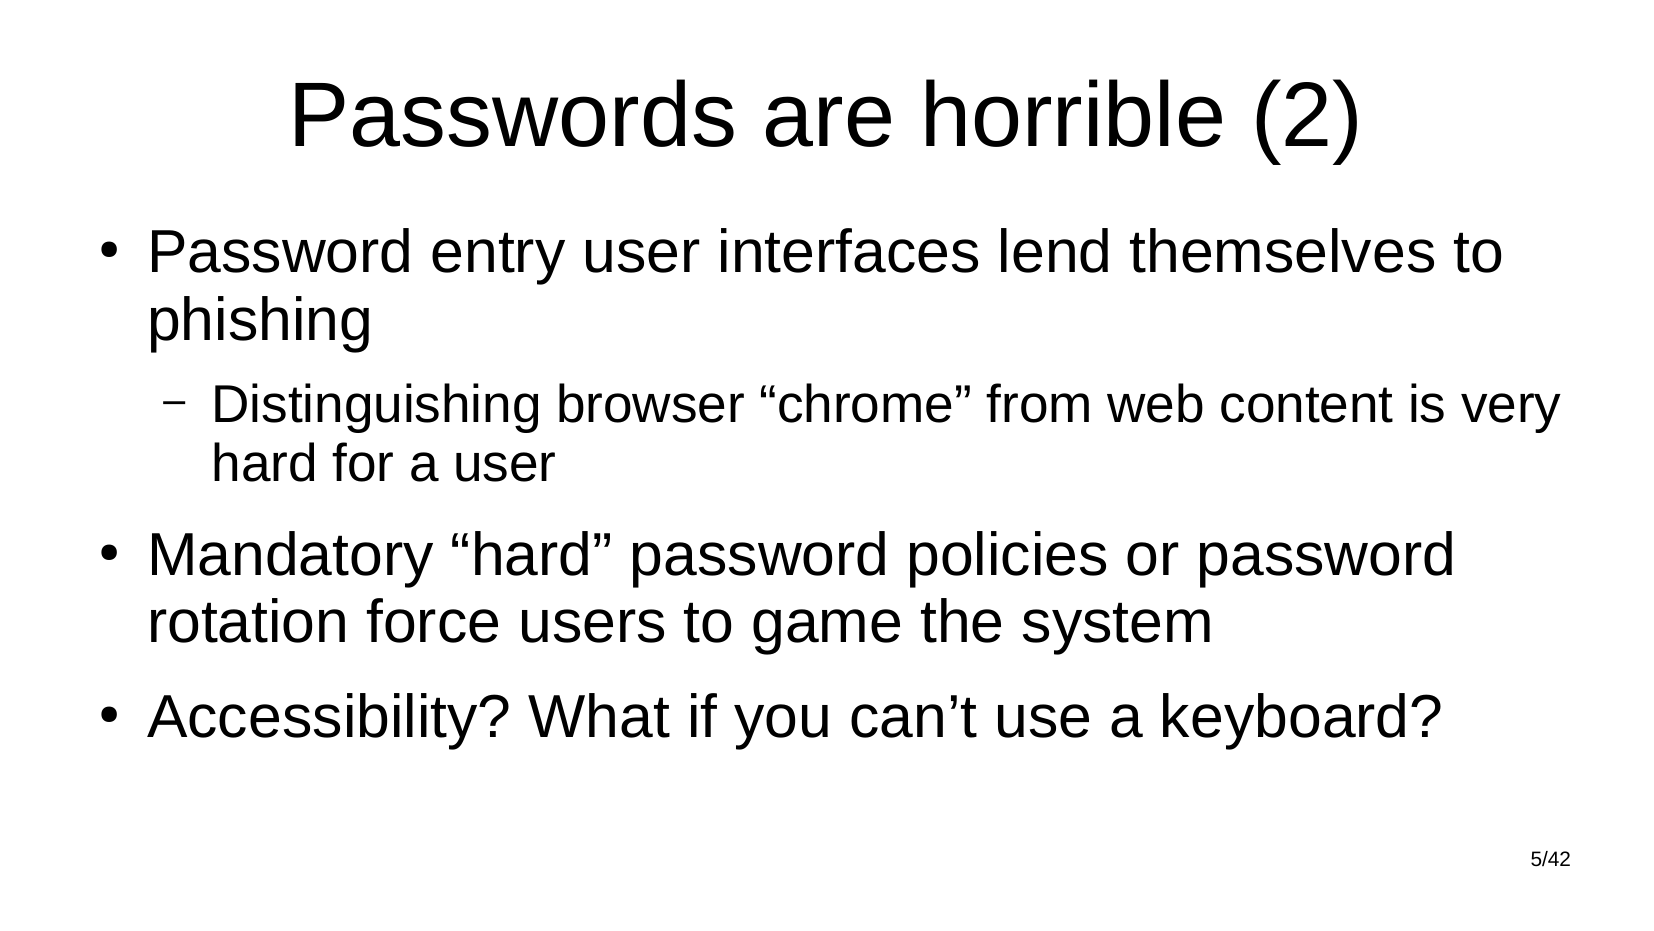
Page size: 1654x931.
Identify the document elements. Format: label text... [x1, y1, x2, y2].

list Password entry user interfaces lend themselves to phishing Distinguishing browser “chrome” from web content is very hard for a user Mandatory “hard” password policies or password rotation force users to game the system Accessibility? What if you can’t use a keyboard? [82, 217, 1571, 758]
title Passwords are horrible (2) [82, 37, 1571, 193]
